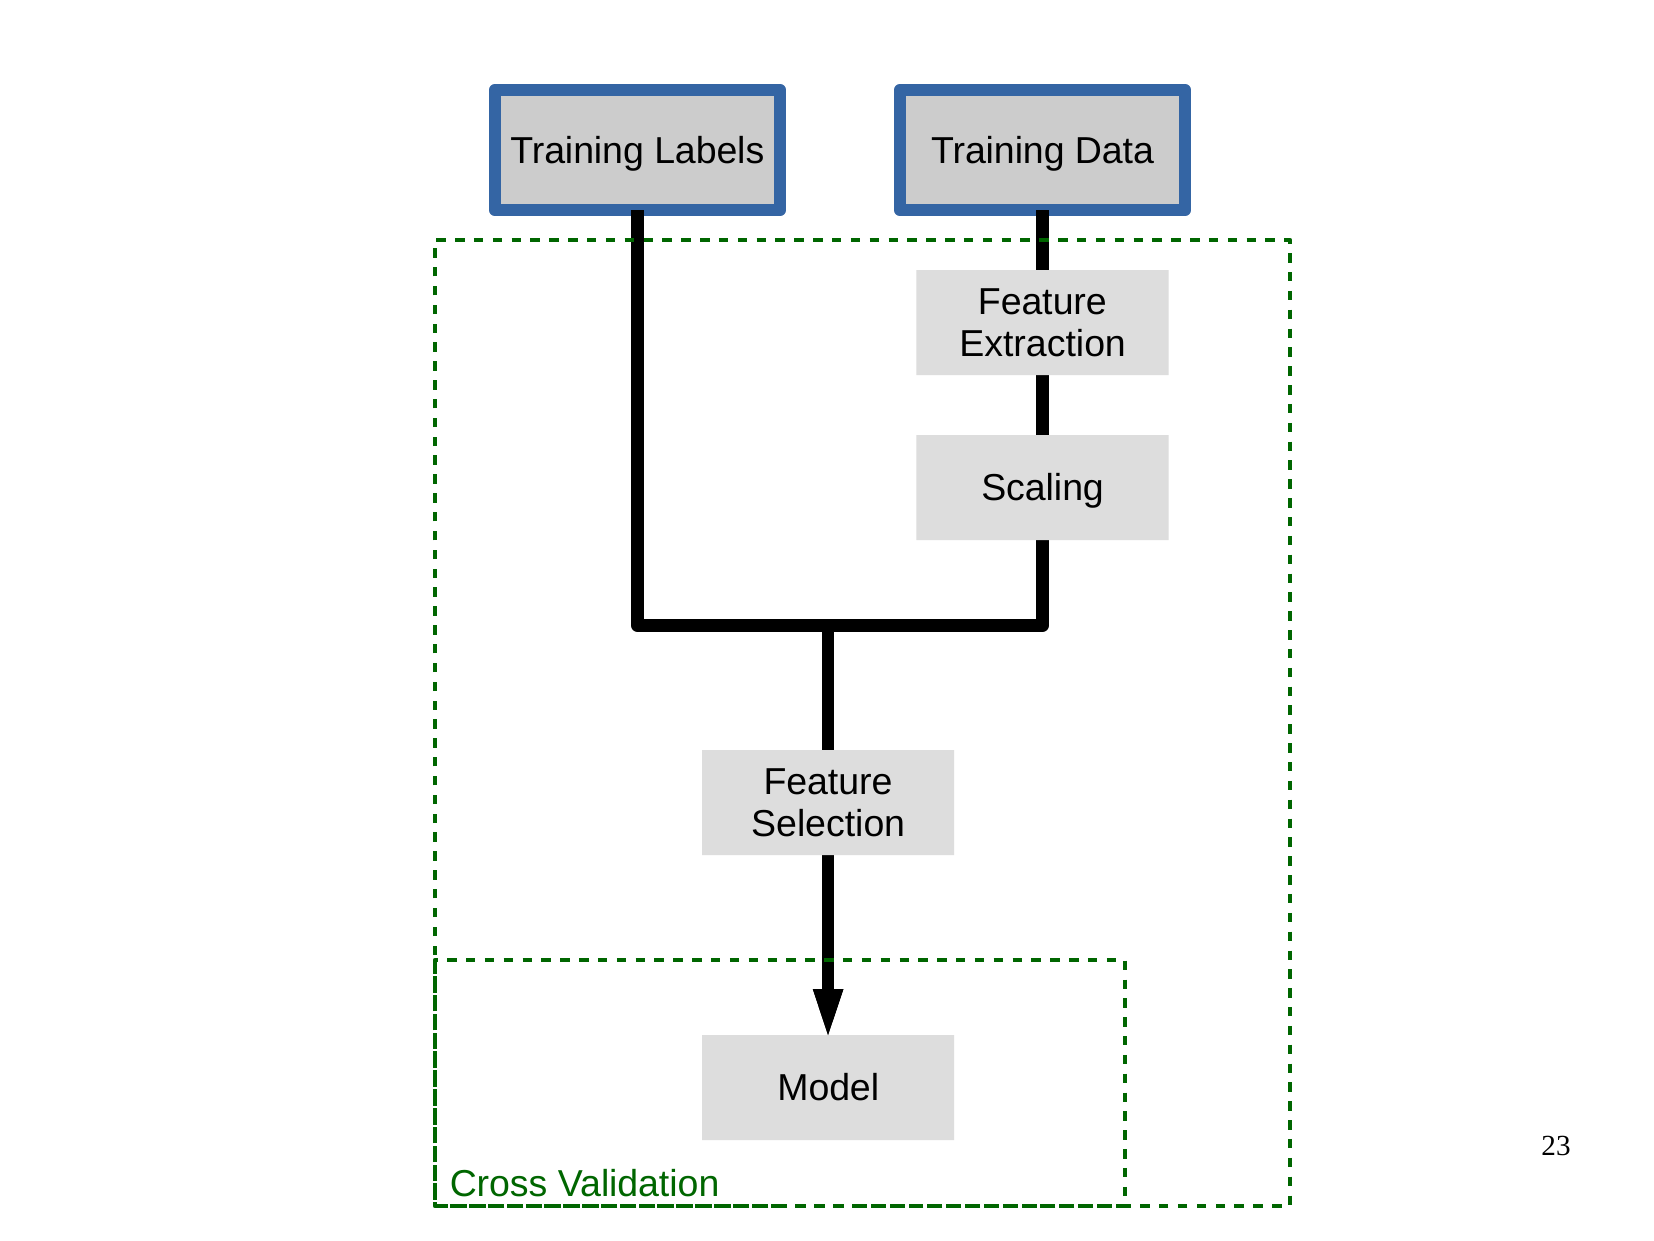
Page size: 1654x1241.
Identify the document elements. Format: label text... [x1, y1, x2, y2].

text_box Cross Validation [435, 1155, 766, 1212]
text_box Scaling [916, 435, 1169, 541]
text_box Feature Selection [702, 750, 955, 856]
text_box Feature Extraction [916, 270, 1169, 376]
text_box Training Data [900, 90, 1186, 211]
text_box Training Labels [495, 90, 781, 211]
text_box Model [702, 1035, 955, 1141]
